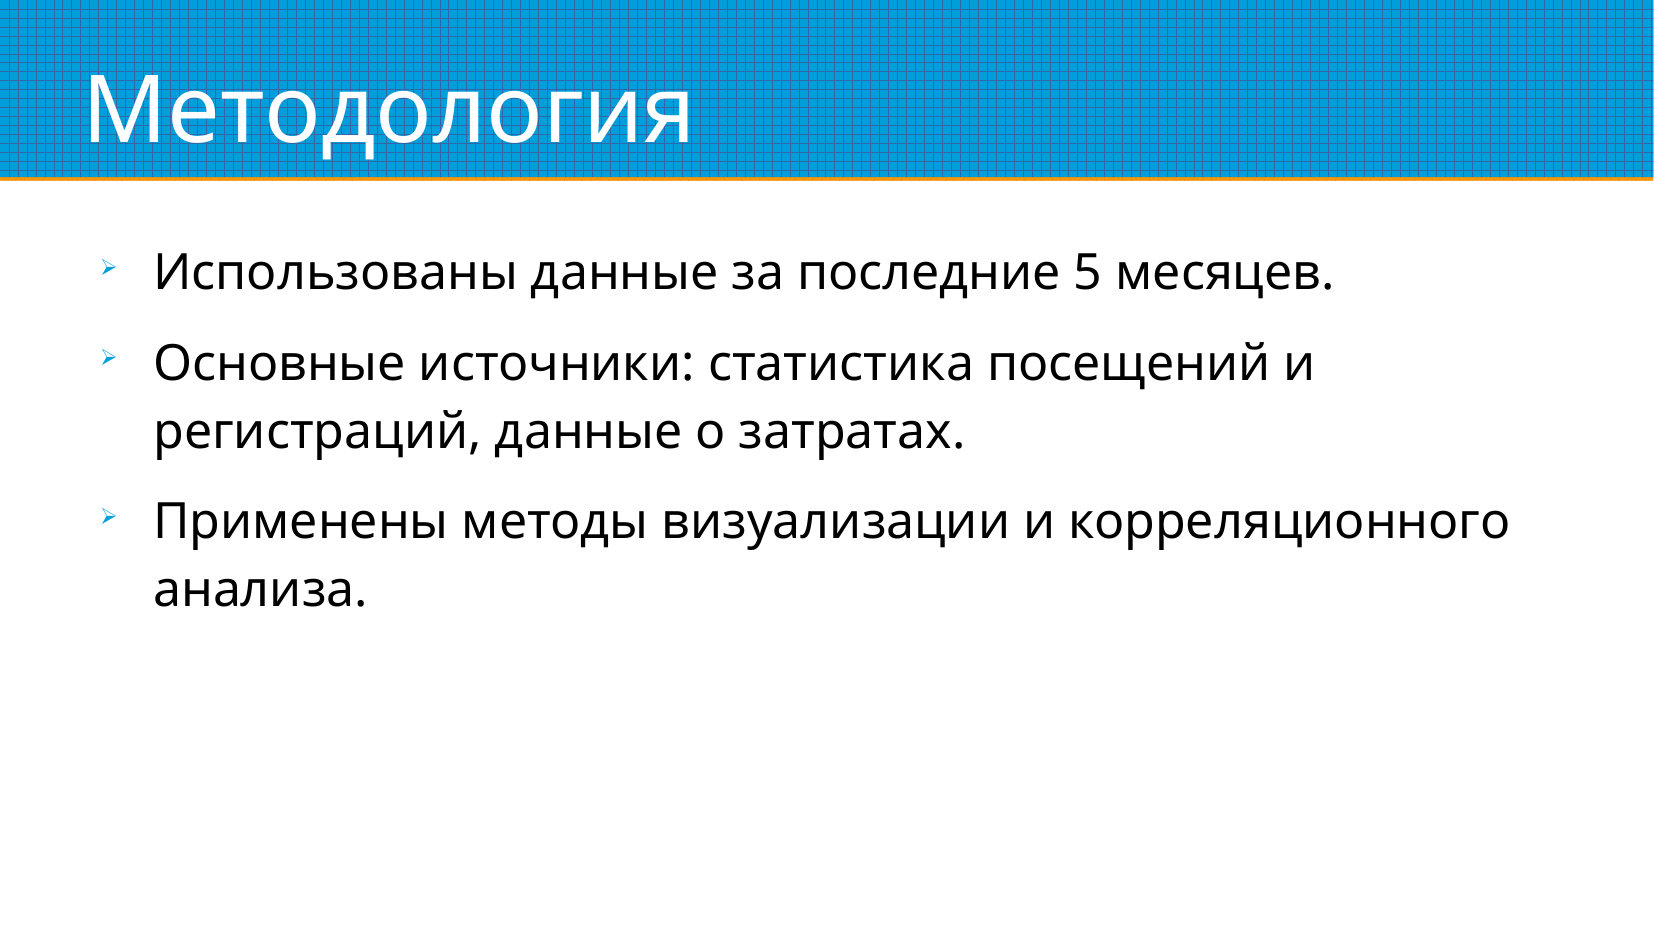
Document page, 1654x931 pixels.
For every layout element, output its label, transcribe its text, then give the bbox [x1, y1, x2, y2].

title Методология [82, 14, 1571, 171]
list Использованы данные за последние 5 месяцев. Основные источники: статистика посещений и регистраций, данные о затратах. Применены методы визуализации и корреляционного анализа. [82, 236, 1563, 811]
